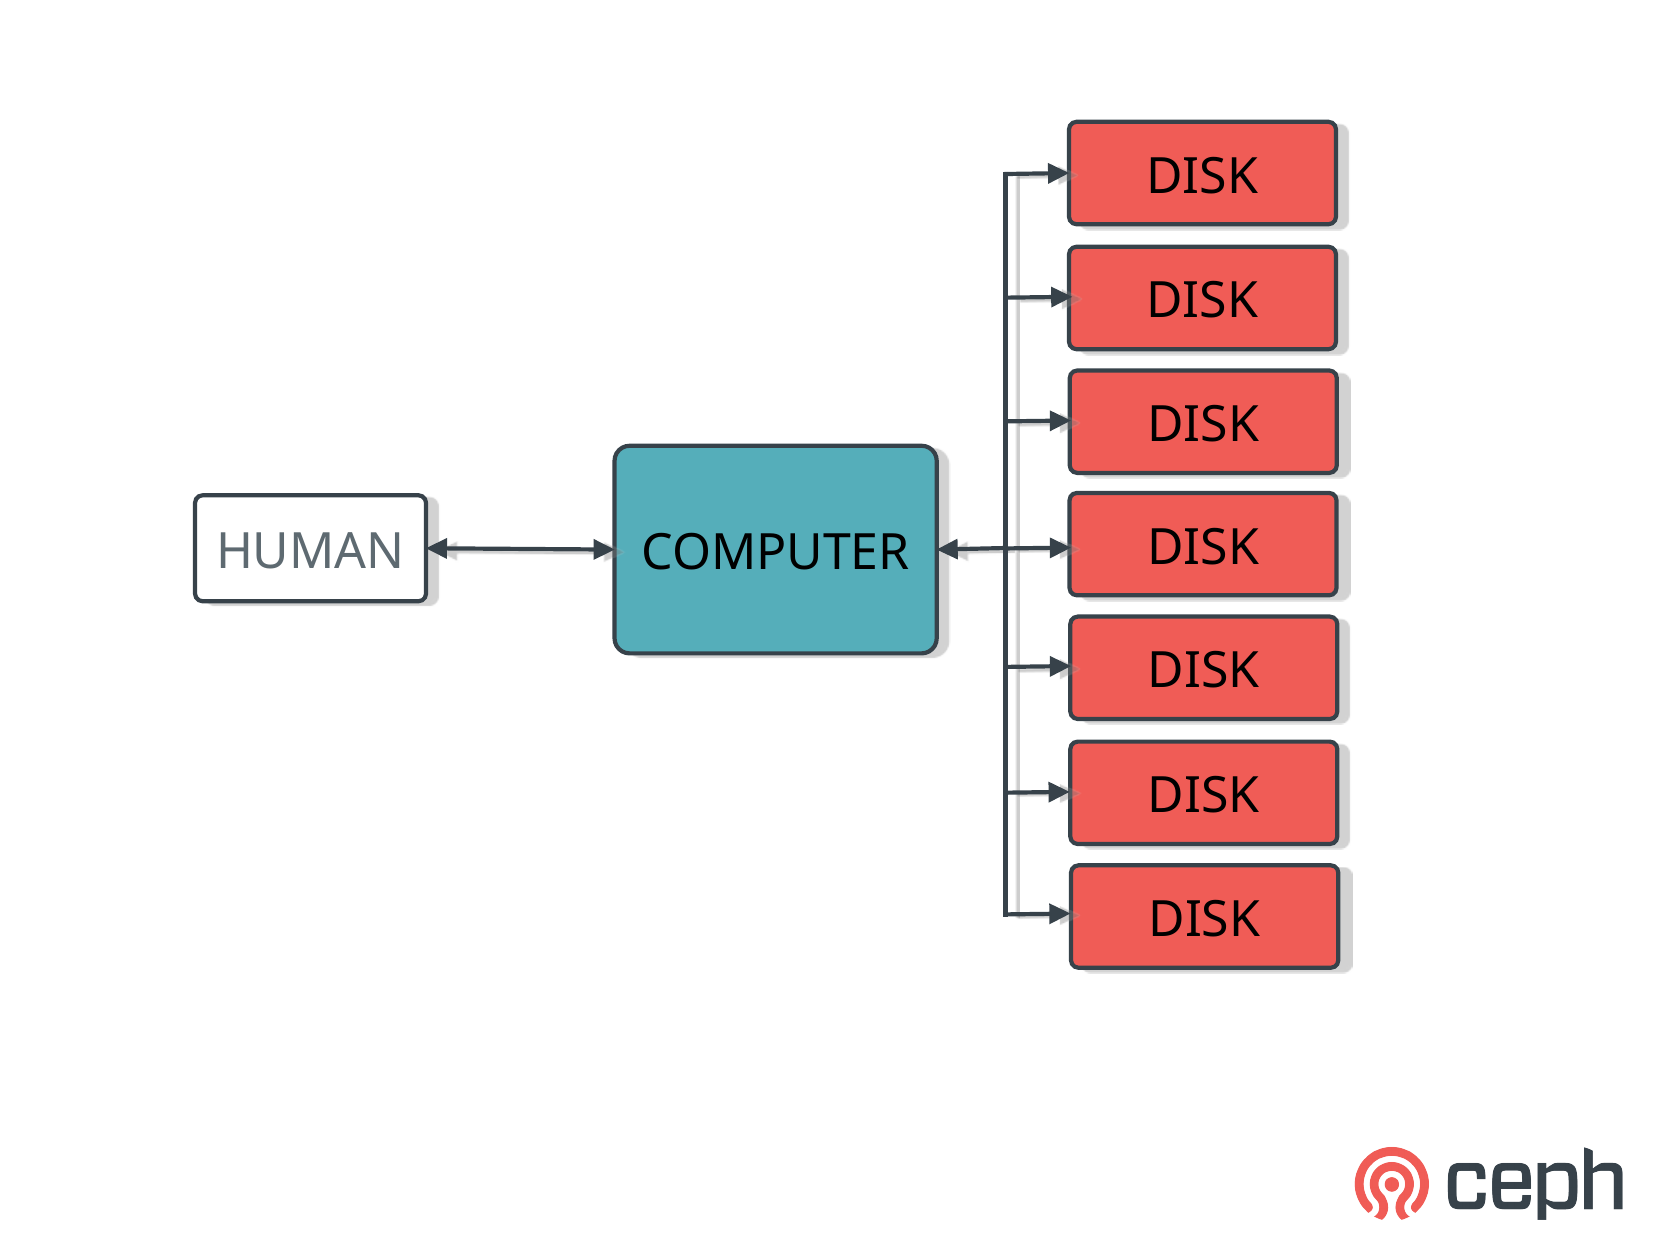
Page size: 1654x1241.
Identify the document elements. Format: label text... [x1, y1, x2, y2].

text_box DISK [1070, 741, 1338, 845]
text_box DISK [1069, 370, 1337, 473]
text_box HUMAN [195, 495, 427, 602]
text_box DISK [1070, 616, 1338, 719]
text_box DISK [1069, 246, 1337, 350]
text_box COMPUTER [614, 445, 937, 654]
text_box DISK [1071, 865, 1339, 968]
text_box DISK [1069, 121, 1337, 225]
text_box DISK [1069, 492, 1337, 596]
picture [1308, 1100, 1654, 1241]
